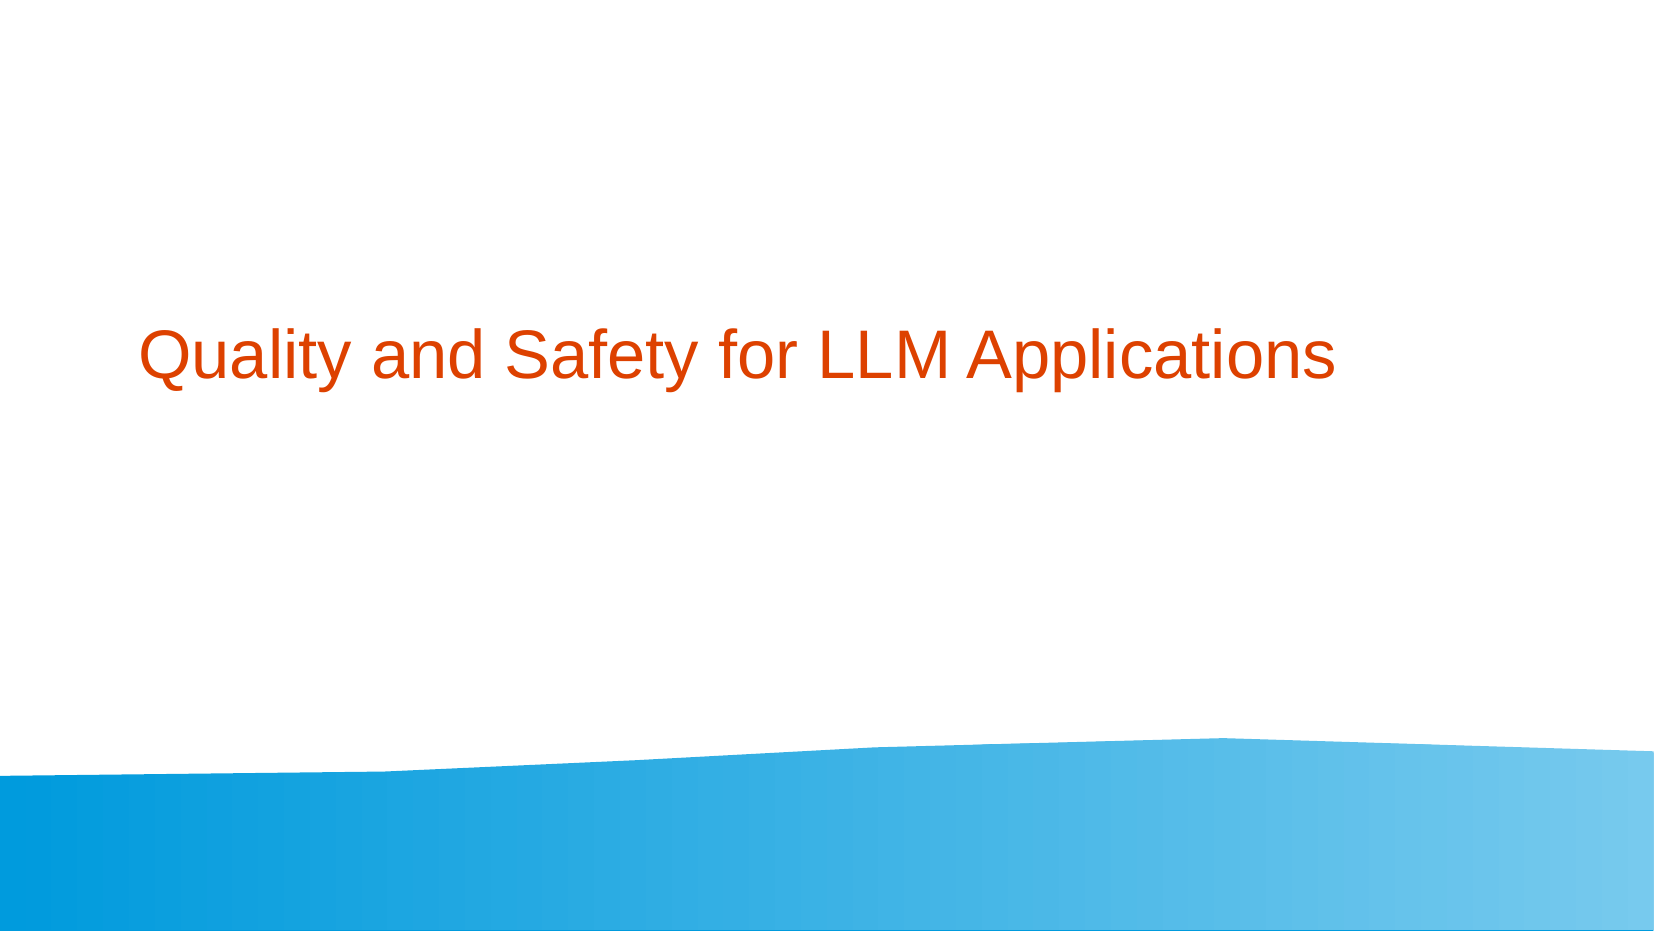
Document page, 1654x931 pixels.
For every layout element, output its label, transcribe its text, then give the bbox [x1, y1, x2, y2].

title Quality and Safety for LLM Applications [0, 265, 1477, 443]
